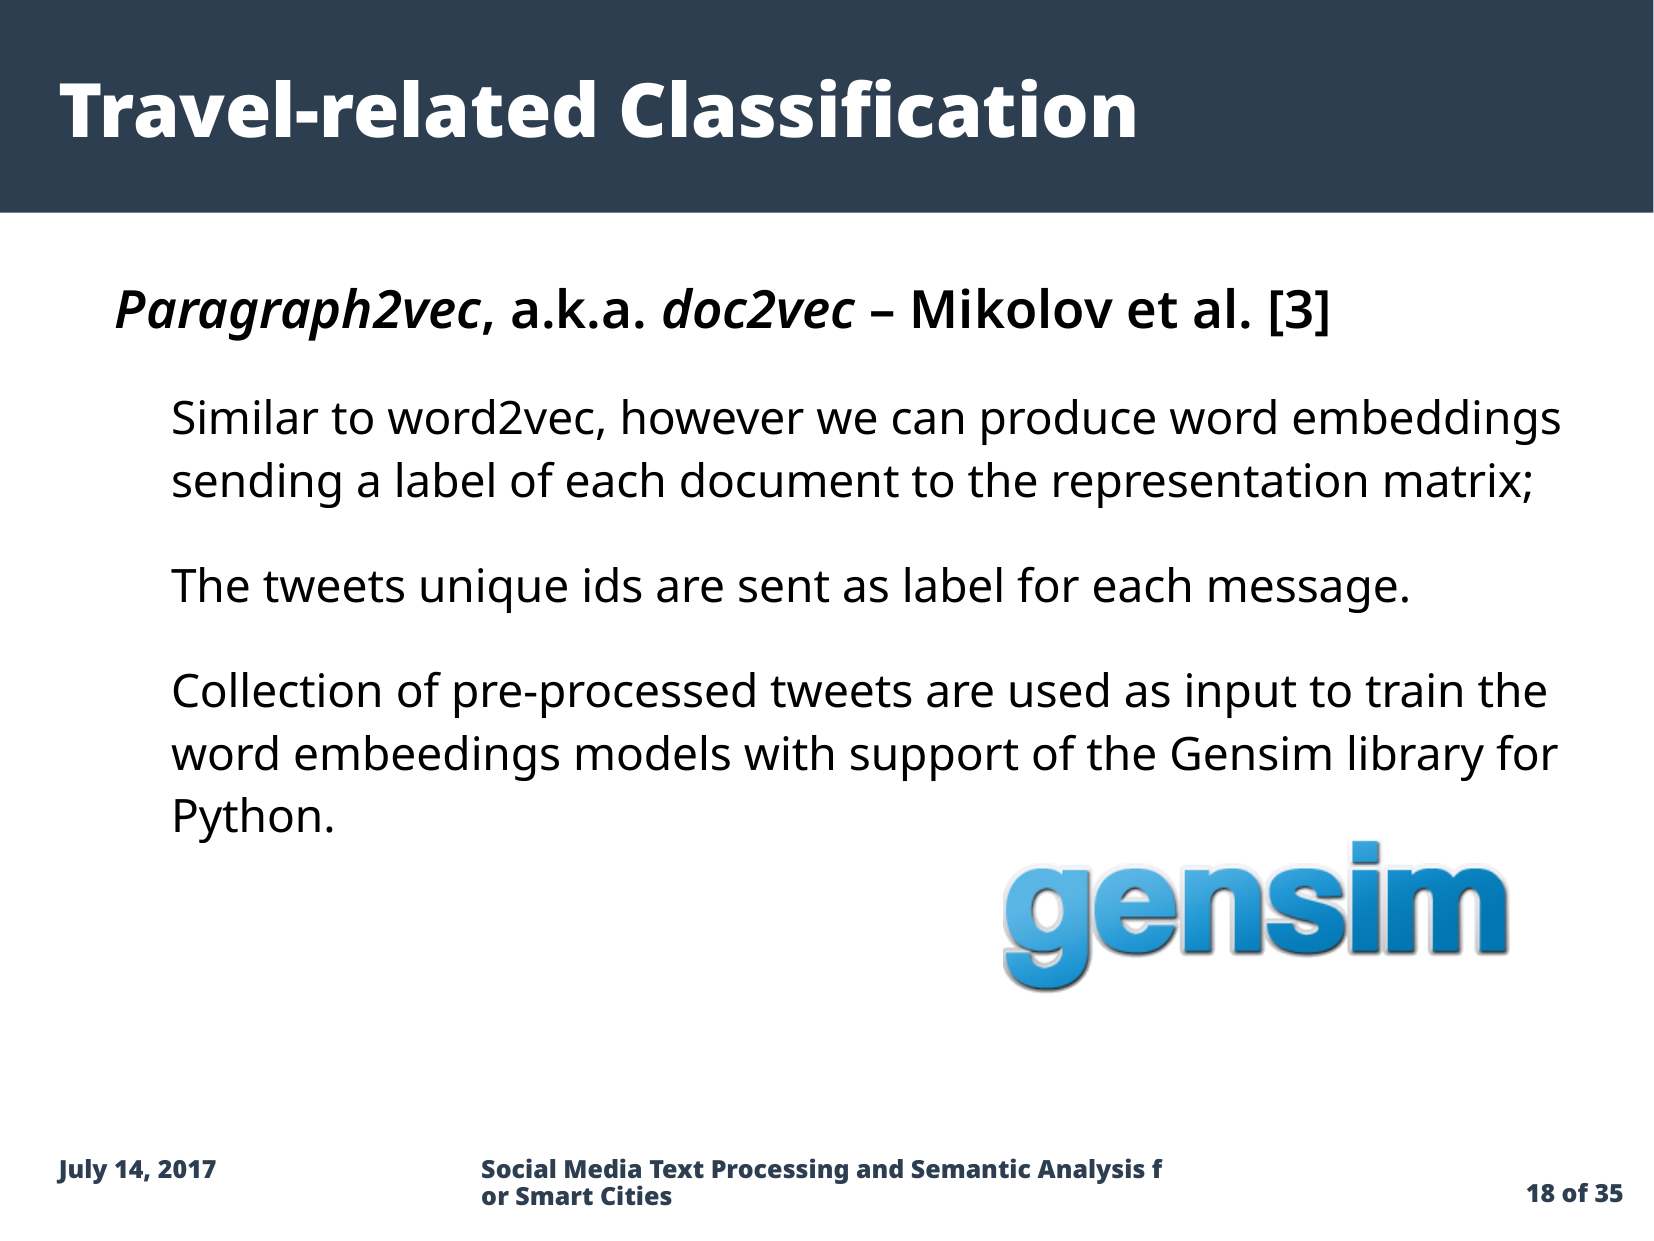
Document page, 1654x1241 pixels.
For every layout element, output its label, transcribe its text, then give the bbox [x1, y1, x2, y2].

list Paragraph2vec, a.k.a. doc2vec – Mikolov et al. [3] Similar to word2vec, however we can produce word embeddings sending a label of each document to the representation matrix; The tweets unique ids are sent as label for each message. Collection of pre-processed tweets are used as input to train the word embeedings models with support of the Gensim library for Python. [59, 271, 1571, 886]
picture [1003, 838, 1512, 997]
title Travel-related Classification [59, 29, 1595, 187]
